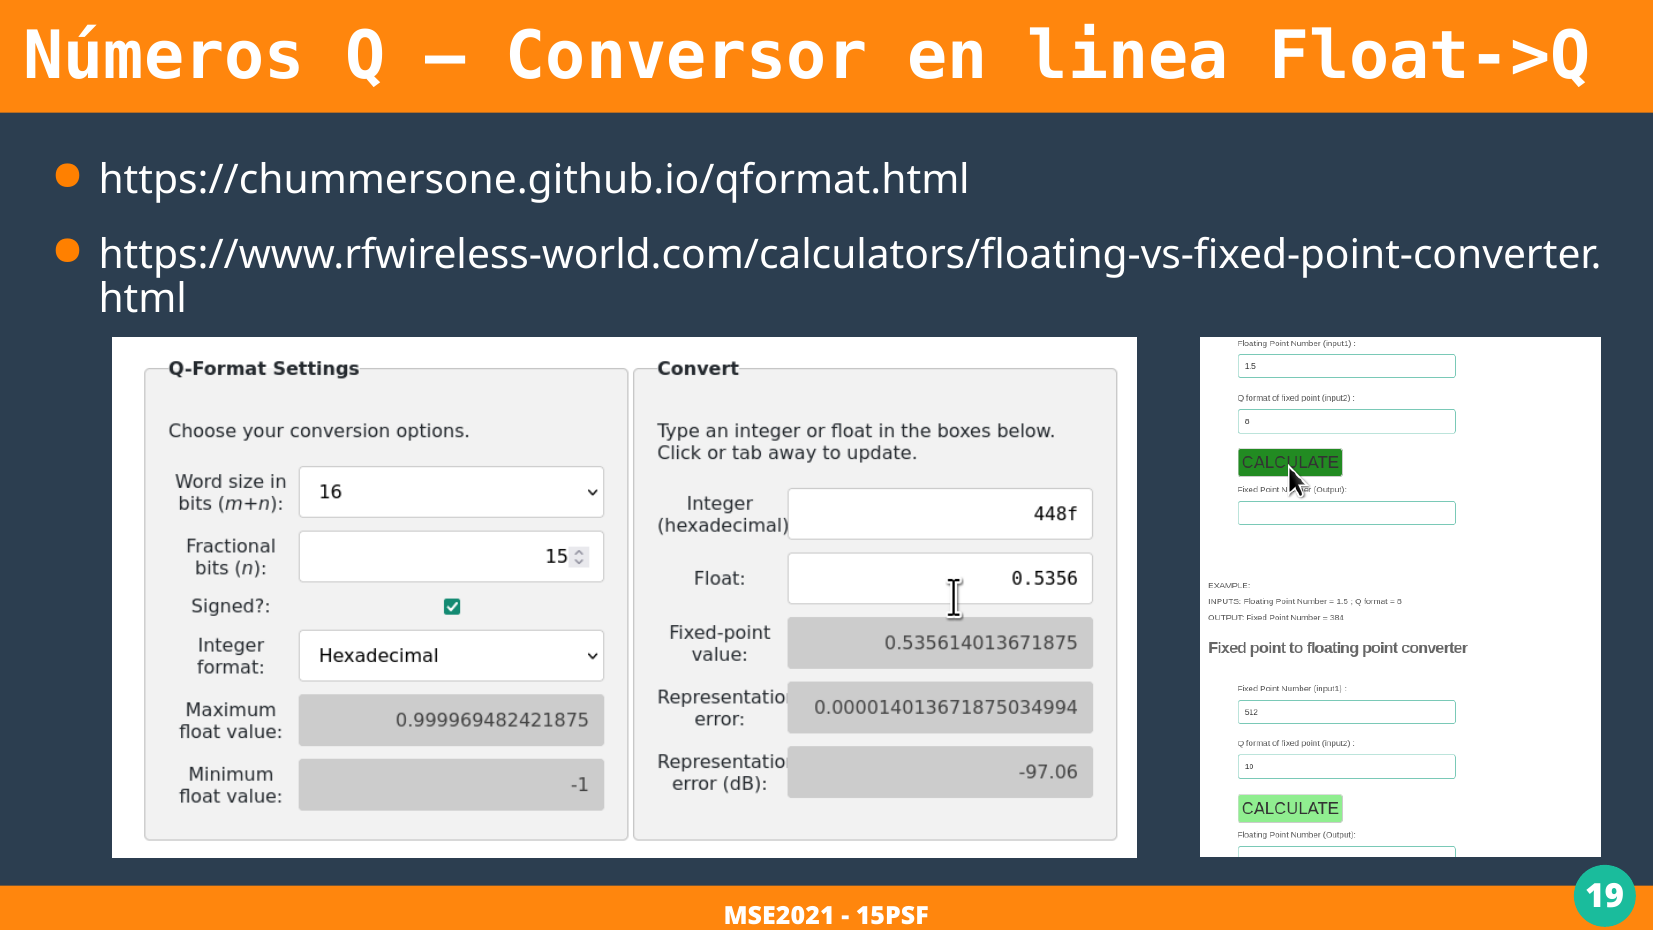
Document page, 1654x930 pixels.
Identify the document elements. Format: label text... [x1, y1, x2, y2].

picture [112, 337, 1137, 859]
title Números Q – Conversor en linea Float->Q [23, 16, 1653, 113]
list https://chummersone.github.io/qformat.html https://www.rfwireless-world.com/calculators/floating-vs-fixed-point-converter.html [35, 150, 1613, 282]
picture [1200, 337, 1601, 857]
